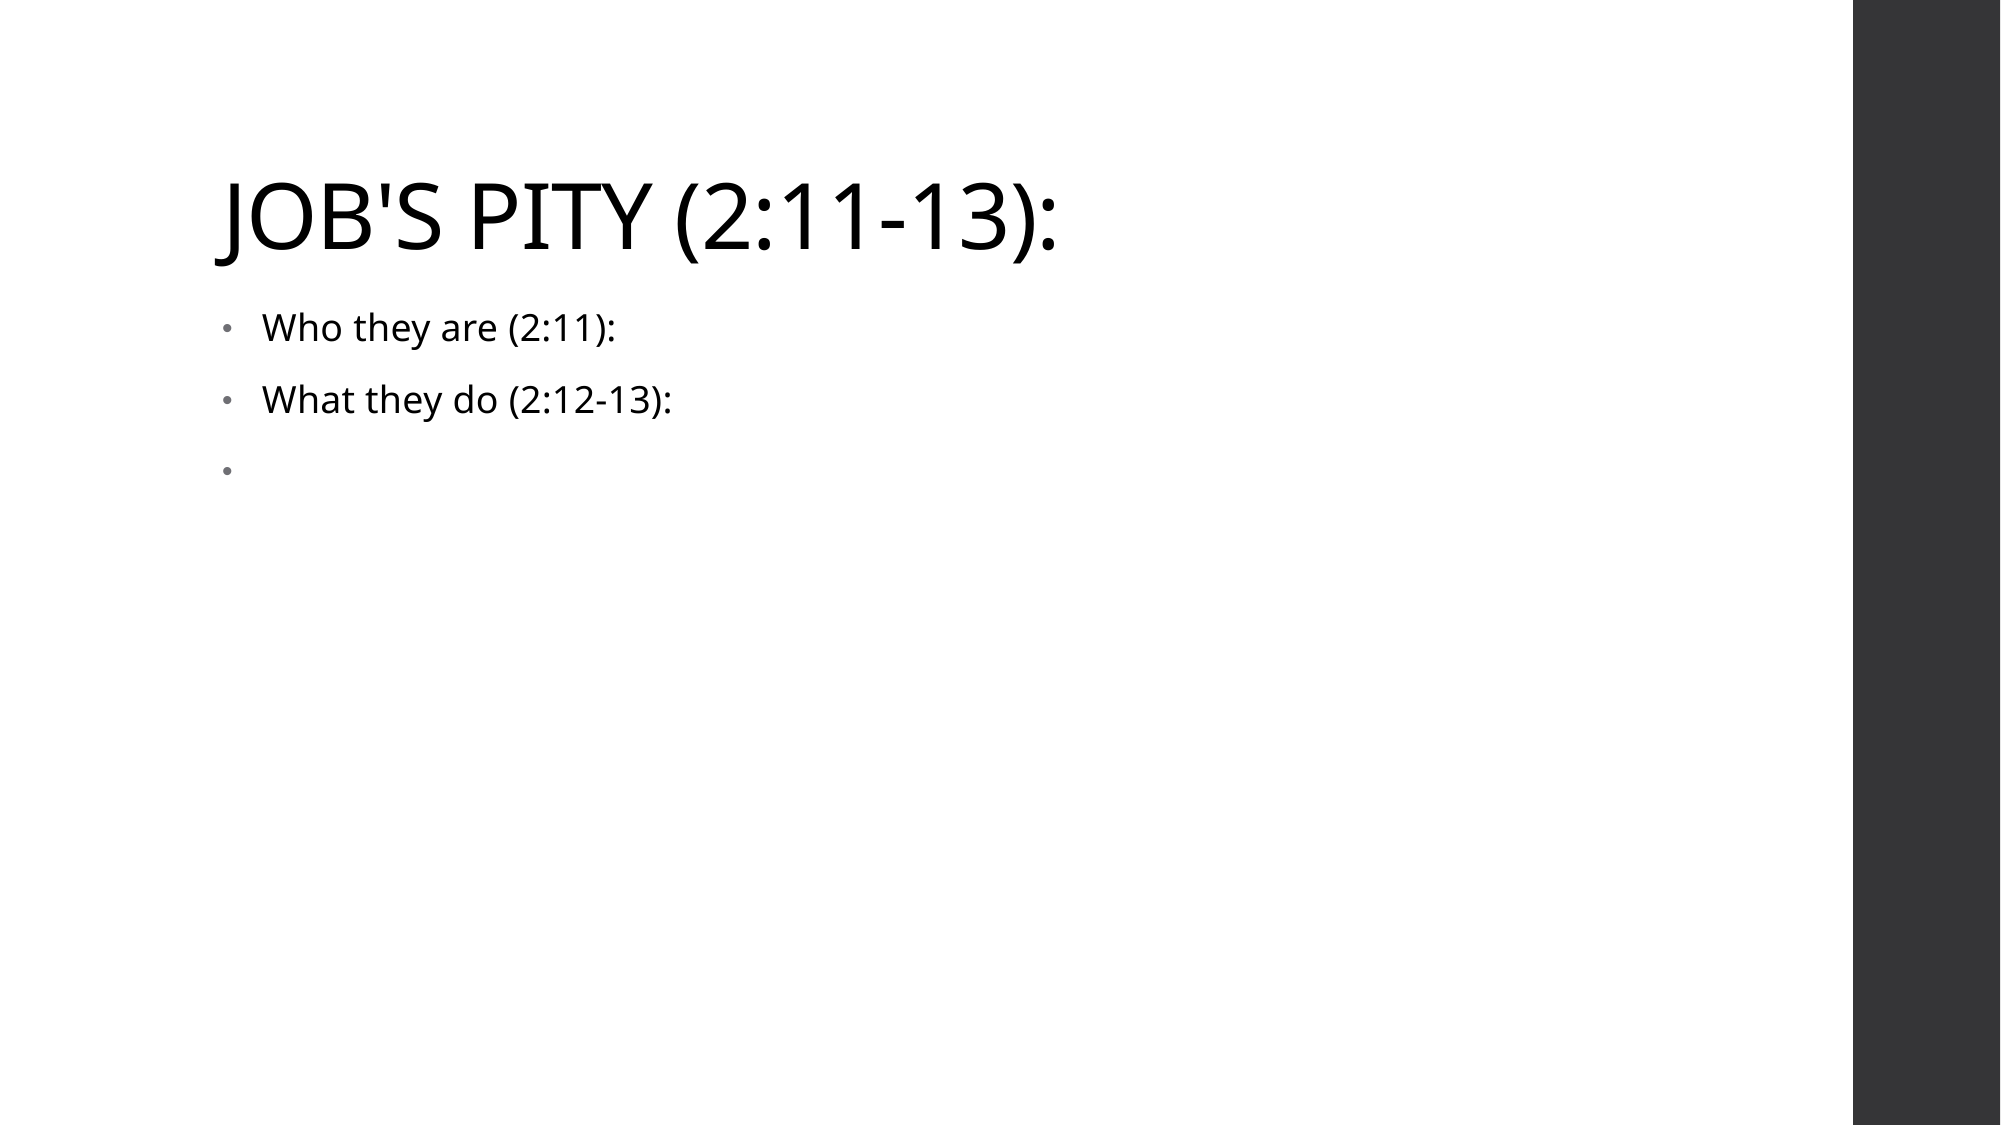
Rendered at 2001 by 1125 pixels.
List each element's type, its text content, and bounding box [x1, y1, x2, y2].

list Who they are (2:11): What they do (2:12-13): [206, 299, 1617, 1014]
title JOB'S PITY (2:11-13): [206, 60, 1797, 278]
